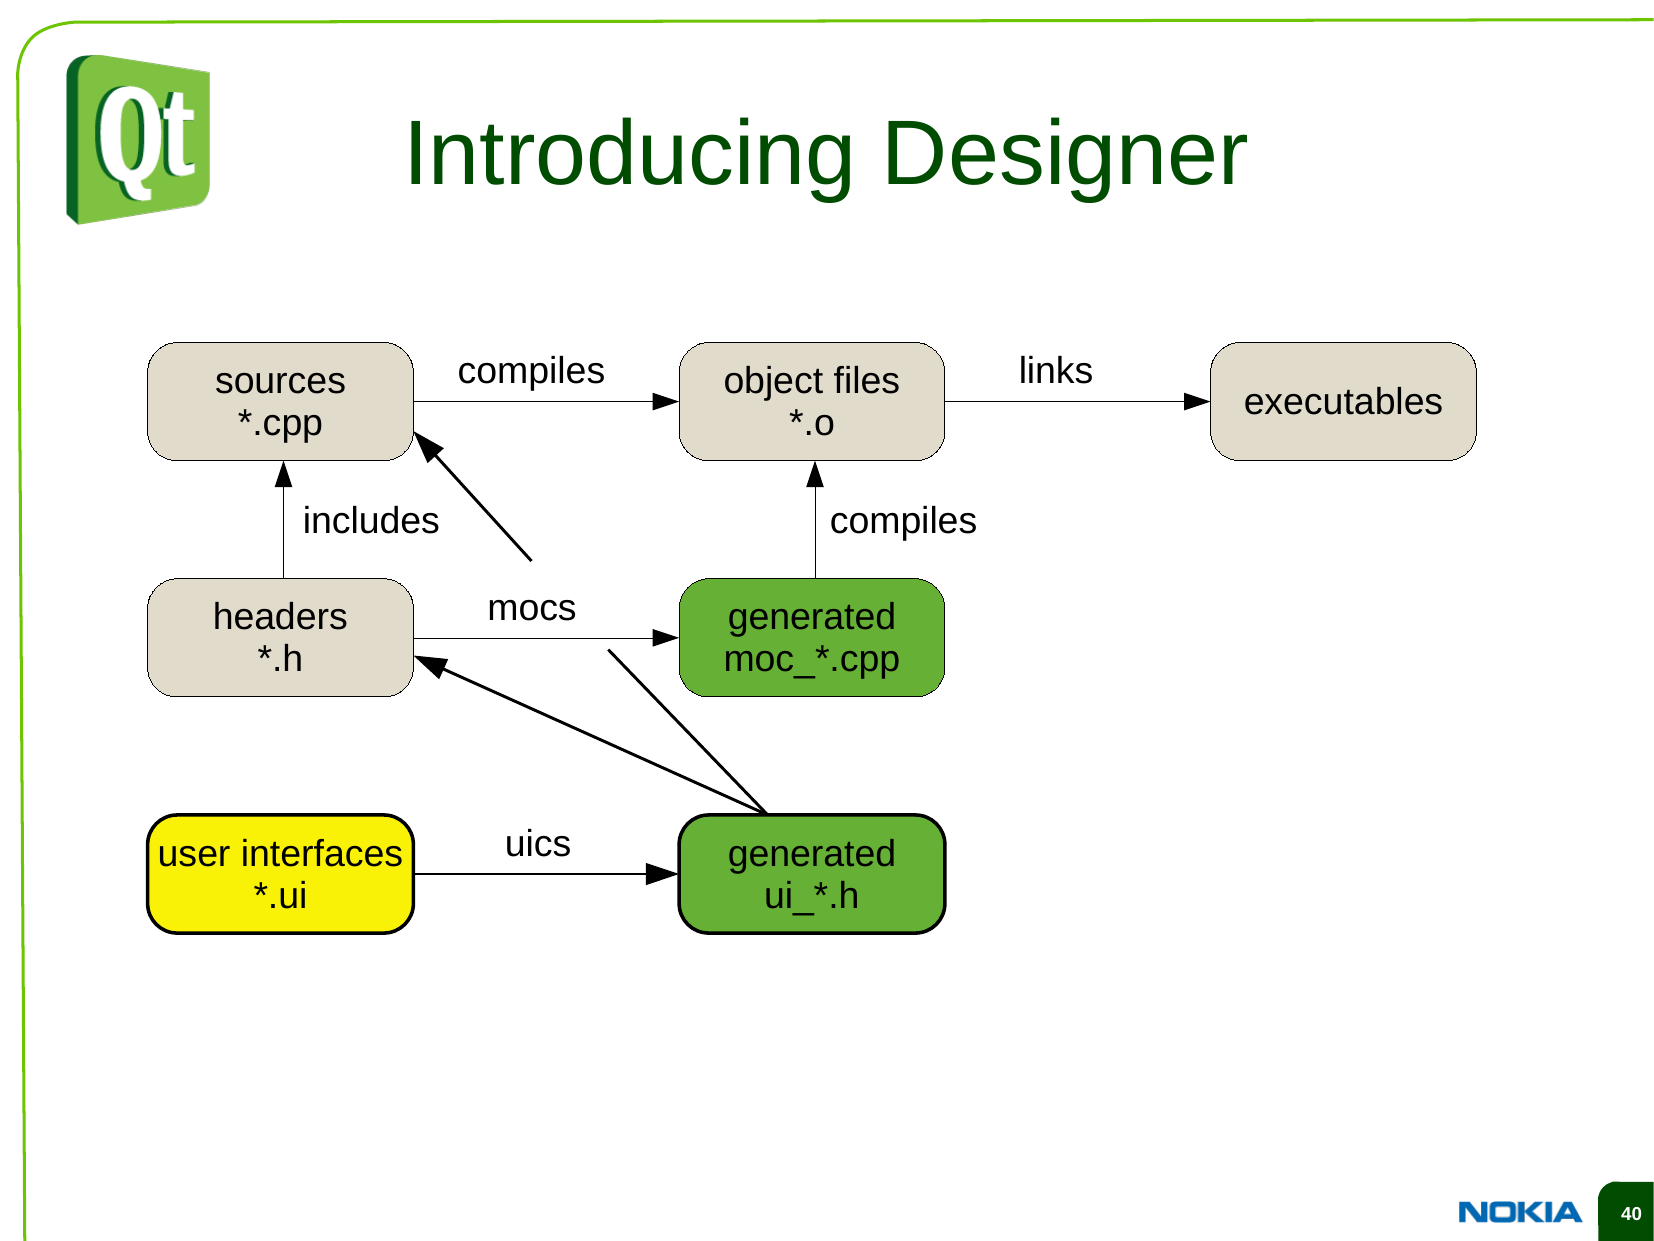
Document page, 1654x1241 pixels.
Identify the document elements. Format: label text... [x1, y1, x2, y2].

text_box user interfaces *.ui [147, 814, 414, 934]
text_box generated moc_*.cpp [679, 578, 945, 697]
picture [66, 55, 210, 225]
text_box generated ui_*.h [679, 814, 945, 934]
text_box compiles [442, 342, 650, 400]
text_box compiles [816, 492, 1034, 550]
text_box object files *.o [679, 342, 945, 461]
text_box includes [288, 492, 455, 550]
text_box headers *.h [147, 578, 414, 697]
picture [1459, 1201, 1583, 1223]
text_box uics [490, 814, 591, 872]
text_box executables [1210, 342, 1477, 461]
title Introducing Designer [82, 56, 1571, 250]
text_box mocs [472, 578, 650, 638]
text_box links [1003, 342, 1182, 400]
text_box sources *.cpp [147, 342, 414, 461]
